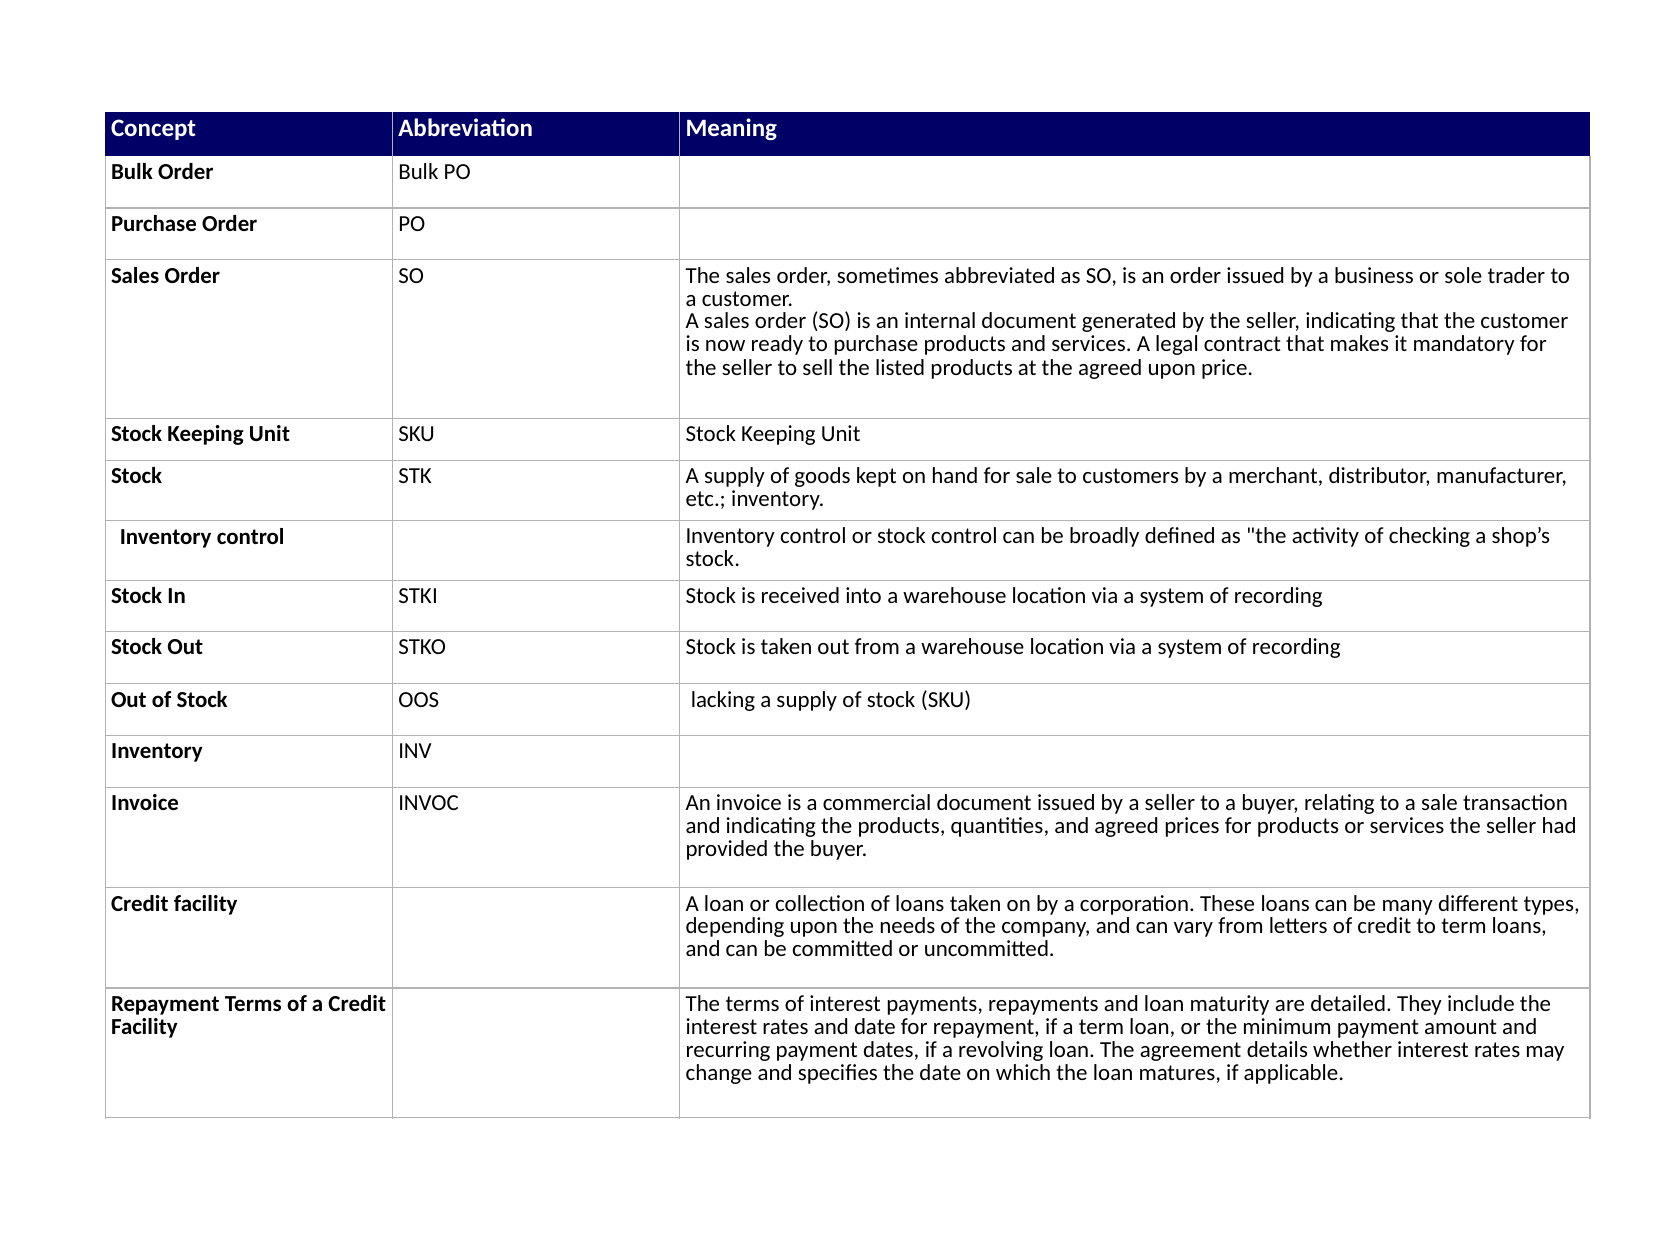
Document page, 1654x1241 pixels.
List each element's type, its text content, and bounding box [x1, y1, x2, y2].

table_cell Stock Keeping Unit [680, 419, 1589, 460]
table_cell Bulk Order [106, 156, 392, 207]
table_cell INVOC [393, 788, 679, 887]
table_cell Inventory [106, 736, 392, 787]
table_cell Stock [106, 461, 392, 520]
table_cell SKU [393, 419, 679, 460]
table_cell Stock In [106, 581, 392, 631]
table_cell Inventory control [106, 521, 392, 580]
table_header Concept [105, 112, 392, 156]
table_cell Stock Keeping Unit [106, 419, 392, 460]
table_cell SO [393, 260, 679, 418]
table_cell [393, 989, 679, 1117]
table_cell Stock is received into a warehouse location via a system of recording [680, 581, 1589, 631]
table_cell lacking a supply of stock (SKU) [680, 684, 1589, 735]
table_cell STKI [393, 581, 679, 631]
table_cell INV [393, 736, 679, 787]
table_cell A supply of goods kept on hand for sale to customers by a merchant, distributor, manufacturer, etc.; inventory. [680, 461, 1589, 520]
table_cell [680, 156, 1589, 207]
table_cell Stock is taken out from a warehouse location via a system of recording [680, 632, 1589, 683]
table_cell OOS [393, 684, 679, 735]
table_cell Credit facility [106, 888, 392, 987]
table_cell STK [393, 461, 679, 520]
table_cell PO [393, 209, 679, 259]
table_cell [393, 521, 679, 580]
table_cell [680, 209, 1589, 259]
table_cell Sales Order [106, 260, 392, 418]
table_cell [393, 888, 679, 987]
table_cell Stock Out [106, 632, 392, 683]
table_cell Out of Stock [106, 684, 392, 735]
table_cell The terms of interest payments, repayments and loan maturity are detailed. They include the interest rates and date for repayment, if a term loan, or the minimum payment amount and recurring payment dates, if a revolving loan. The agreement details whether interest rates may change and specifies the date on which the loan matures, if applicable. [680, 989, 1589, 1117]
table_cell The sales order, sometimes abbreviated as SO, is an order issued by a business or sole trader to a customer. A sales order (SO) is an internal document generated by the seller, indicating that the customer is now ready to purchase products and services. A legal contract that makes it mandatory for the seller to sell the listed products at the agreed upon price. [680, 260, 1589, 418]
table_cell [680, 736, 1589, 787]
table_cell An invoice is a commercial document issued by a seller to a buyer, relating to a sale transaction and indicating the products, quantities, and agreed prices for products or services the seller had provided the buyer. [680, 788, 1589, 887]
table_header Abbreviation [393, 112, 679, 156]
table_cell STKO [393, 632, 679, 683]
table_cell Invoice [106, 788, 392, 887]
table_cell Bulk PO [393, 156, 679, 207]
table_header Meaning [680, 112, 1590, 156]
table_cell Repayment Terms of a Credit Facility [106, 989, 392, 1117]
table_cell Inventory control or stock control can be broadly defined as "the activity of checking a shop’s stock. [680, 521, 1589, 580]
table_cell Purchase Order [106, 209, 392, 259]
table_cell A loan or collection of loans taken on by a corporation. These loans can be many different types, depending upon the needs of the company, and can vary from letters of credit to term loans, and can be committed or uncommitted. [680, 888, 1589, 987]
